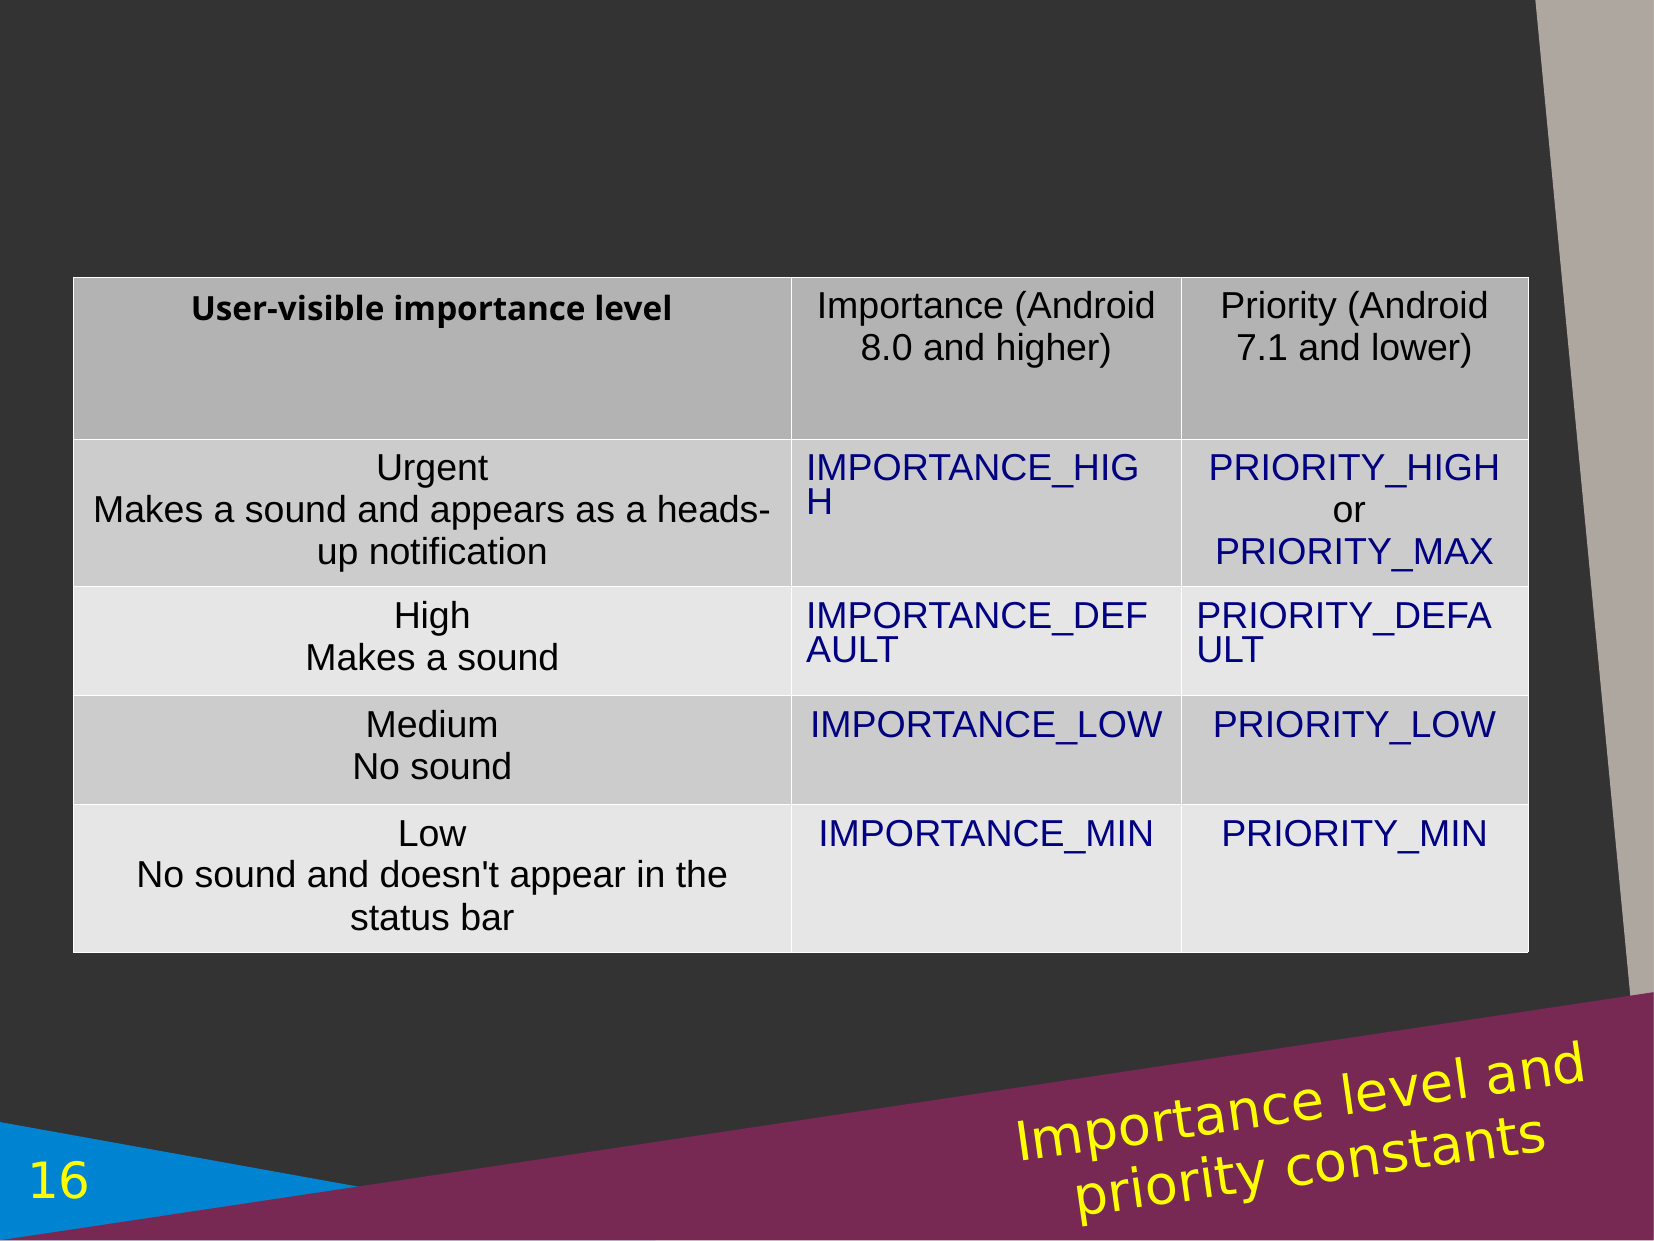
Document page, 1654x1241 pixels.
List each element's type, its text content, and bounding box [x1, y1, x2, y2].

table_cell Urgent Makes a sound and appears as a heads-up notification [74, 440, 791, 586]
table_header Priority (Android 7.1 and lower) [1182, 278, 1528, 439]
table_cell Medium No sound [74, 696, 791, 804]
table_cell IMPORTANCE_DEFAULT [792, 587, 1181, 695]
table_cell PRIORITY_MIN [1182, 805, 1528, 952]
table_cell Low No sound and doesn't appear in the status bar [74, 805, 791, 952]
table_cell IMPORTANCE_MIN [792, 805, 1181, 952]
table_cell IMPORTANCE_LOW [792, 696, 1181, 804]
table_cell IMPORTANCE_HIGH [792, 440, 1181, 586]
title Importance level and priority constants [956, 995, 1654, 1241]
table_header User-visible importance level [74, 278, 791, 439]
table_cell PRIORITY_LOW [1182, 696, 1528, 804]
table_cell PRIORITY_DEFAULT [1182, 587, 1528, 695]
table_cell PRIORITY_HIGH or PRIORITY_MAX [1182, 440, 1528, 586]
table_header Importance (Android 8.0 and higher) [792, 278, 1181, 439]
table_cell High Makes a sound [74, 587, 791, 695]
